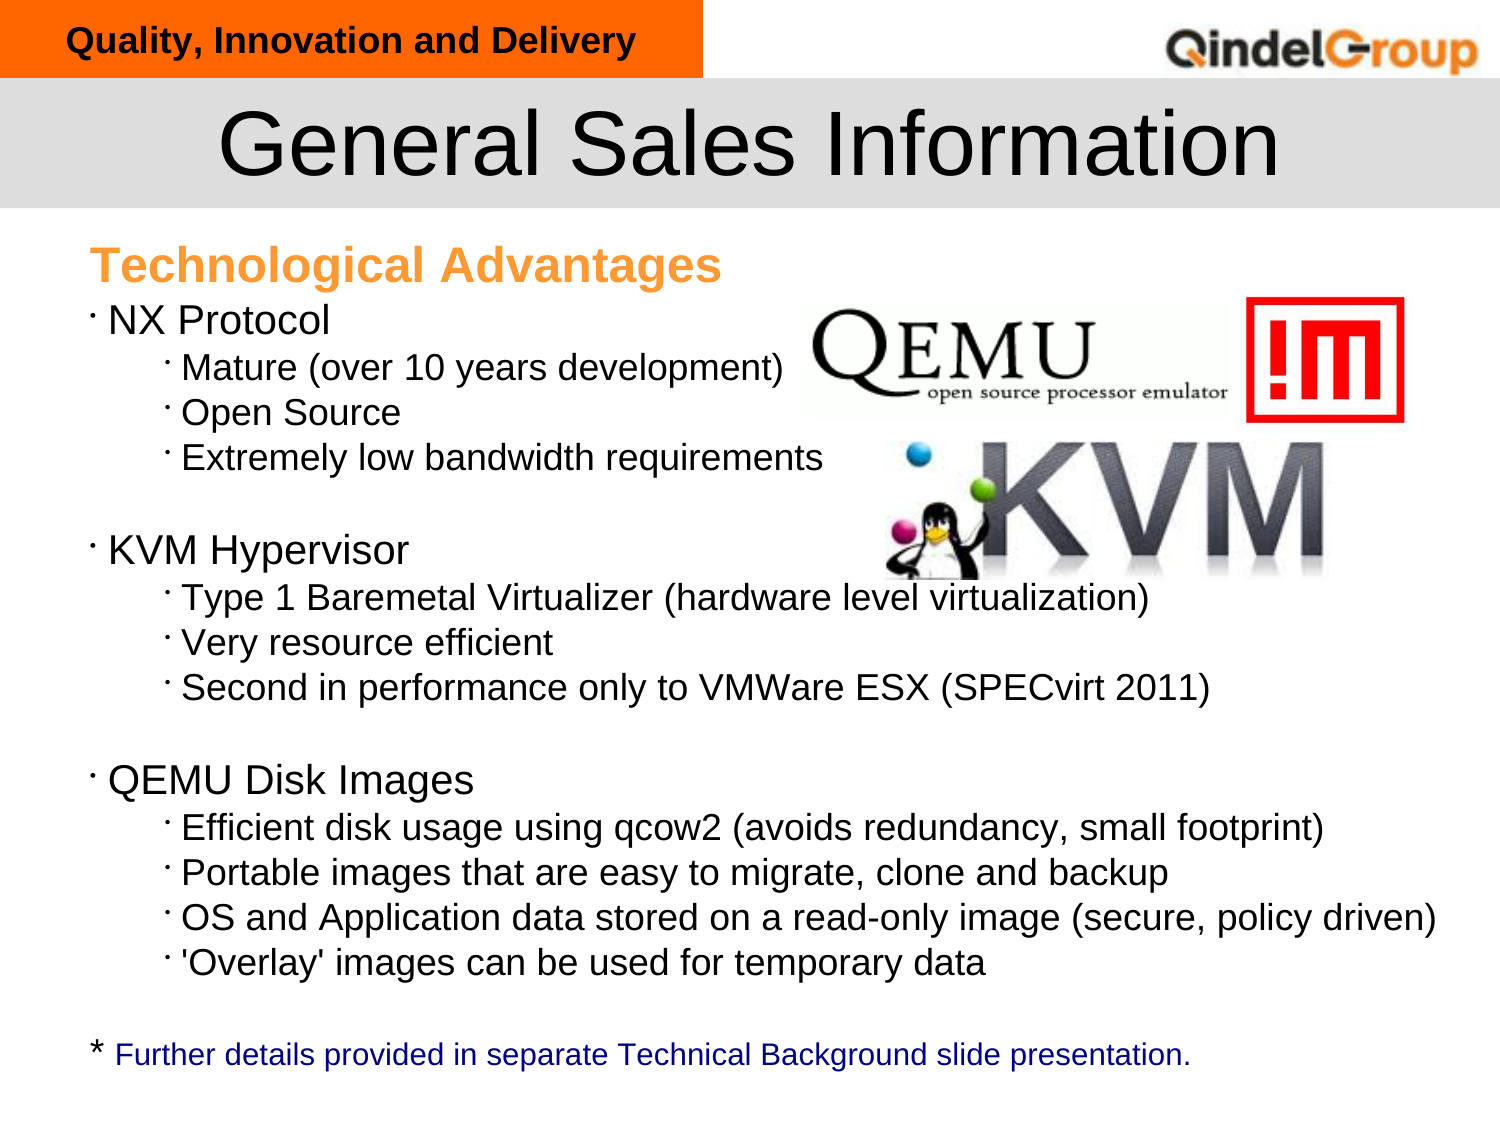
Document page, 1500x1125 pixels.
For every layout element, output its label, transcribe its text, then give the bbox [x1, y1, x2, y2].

picture [810, 284, 1426, 436]
picture [1163, 23, 1481, 78]
picture [885, 441, 1331, 580]
text_box Technological Advantages NX Protocol Mature (over 10 years development) Open Source Extremely low bandwidth requirements KVM Hypervisor Type 1 Baremetal Virtualizer (hardware level virtualization) Very resource efficient Second in performance only to VMWare ESX (SPECvirt 2011) QEMU Disk Images Efficient disk usage using qcow2 (avoids redundancy, small footprint) Portable images that are easy to migrate, clone and backup OS and Application data stored on a read-only image (secure, policy driven) 'Overlay' images can be used for temporary data * Further details provided in separate Technical Background slide presentation. [75, 224, 1456, 1081]
title General Sales Information [75, 45, 1426, 224]
